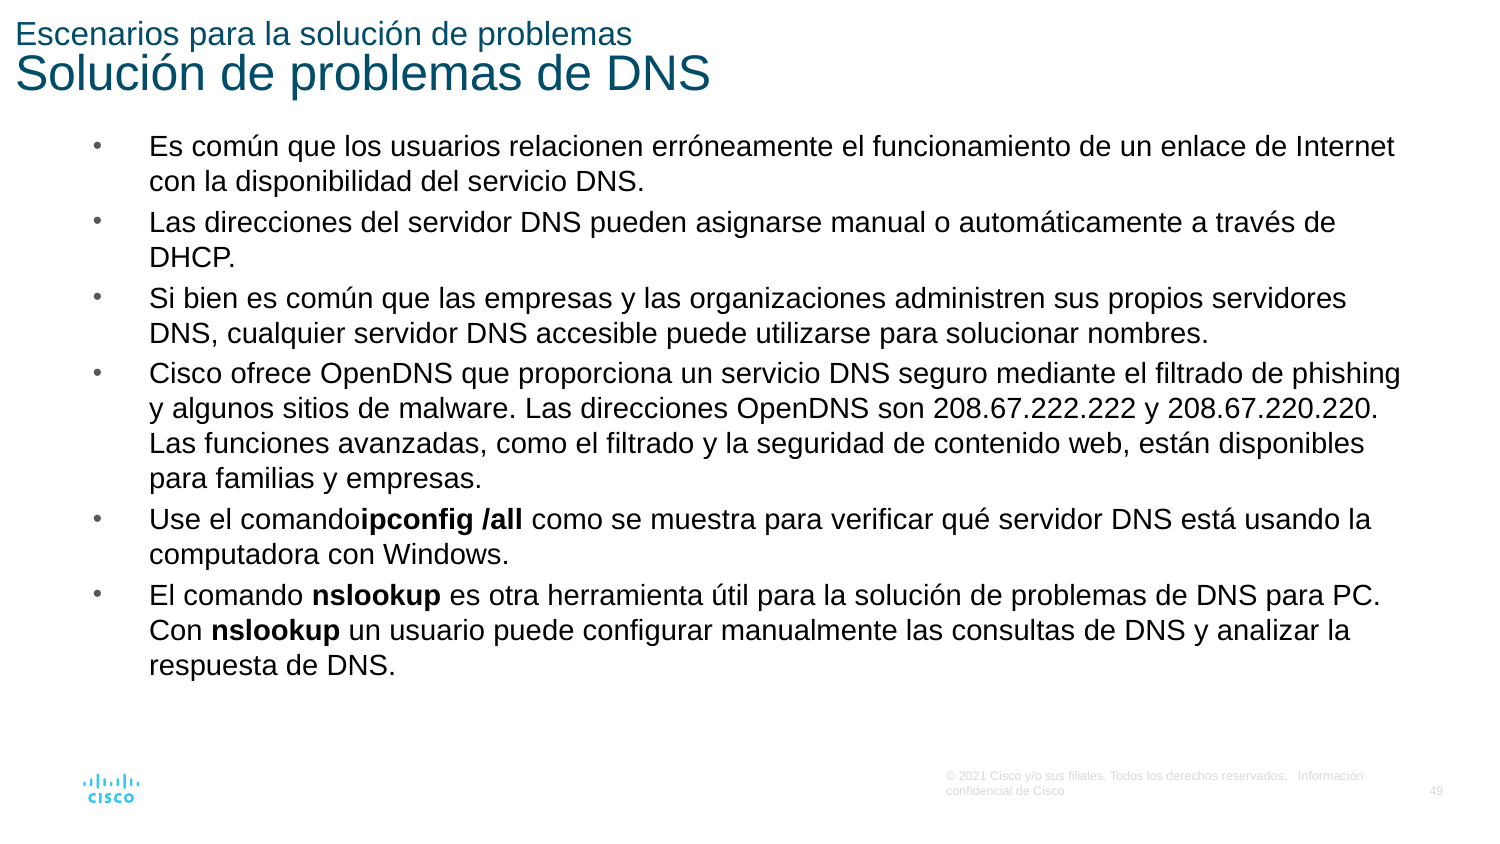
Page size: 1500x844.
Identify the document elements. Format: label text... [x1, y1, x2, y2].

list Es común que los usuarios relacionen erróneamente el funcionamiento de un enlace de Internet con la disponibilidad del servicio DNS. Las direcciones del servidor DNS pueden asignarse manual o automáticamente a través de DHCP. Si bien es común que las empresas y las organizaciones administren sus propios servidores DNS, cualquier servidor DNS accesible puede utilizarse para solucionar nombres. Cisco ofrece OpenDNS que proporciona un servicio DNS seguro mediante el filtrado de phishing y algunos sitios de malware. Las direcciones OpenDNS son 208.67.222.222 y 208.67.220.220. Las funciones avanzadas, como el filtrado y la seguridad de contenido web, están disponibles para familias y empresas. Use el comandoipconfig /all como se muestra para verificar qué servidor DNS está usando la computadora con Windows. El comando nslookup es otra herramienta útil para la solución de problemas de DNS para PC. Con nslookup un usuario puede configurar manualmente las consultas de DNS y analizar la respuesta de DNS. [77, 120, 1437, 726]
title Escenarios para la solución de problemas Solución de problemas de DNS [0, 0, 1369, 121]
